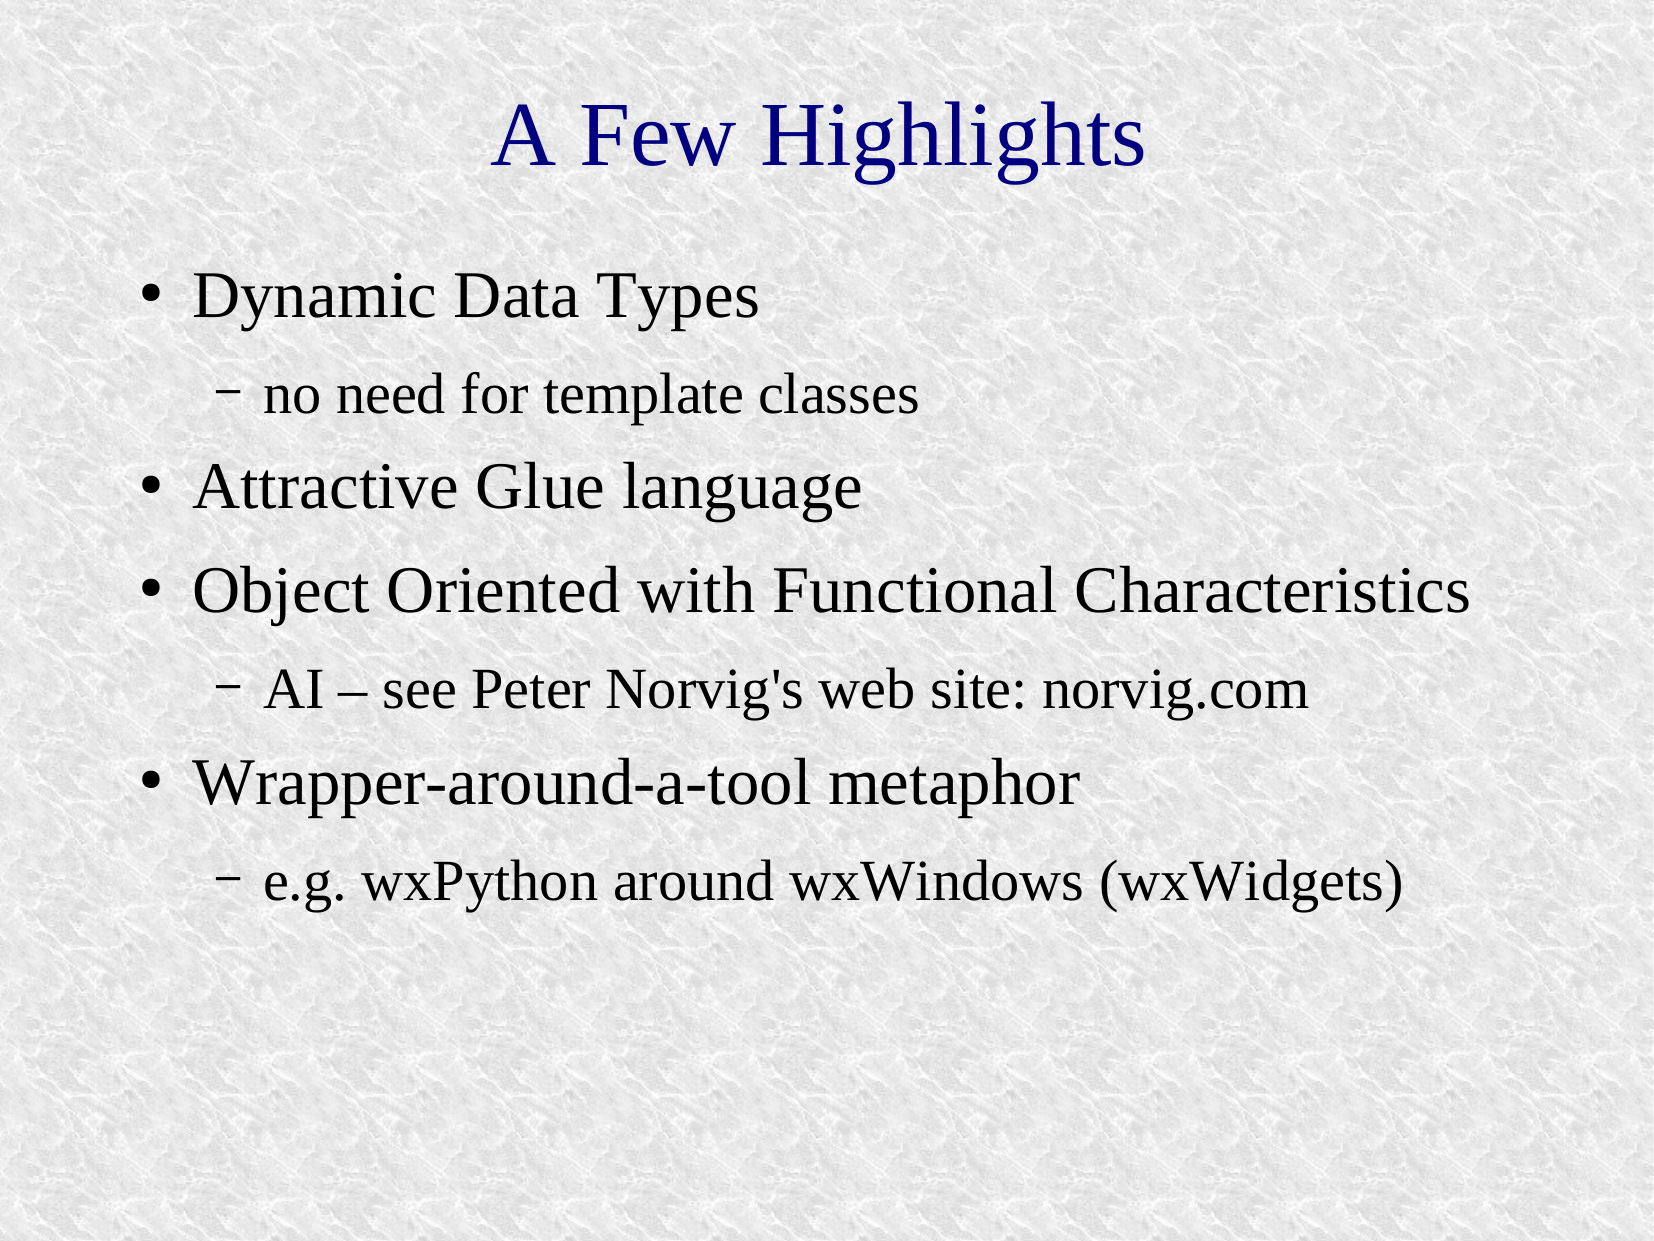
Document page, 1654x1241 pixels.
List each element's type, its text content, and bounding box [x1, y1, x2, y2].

list Dynamic Data Types no need for template classes Attractive Glue language Object Oriented with Functional Characteristics AI – see Peter Norvig's web site: norvig.com Wrapper-around-a-tool metaphor e.g. wxPython around wxWindows (wxWidgets) [121, 257, 1534, 1180]
title A Few Highlights [113, 30, 1526, 239]
picture [0, 0, 1654, 1241]
